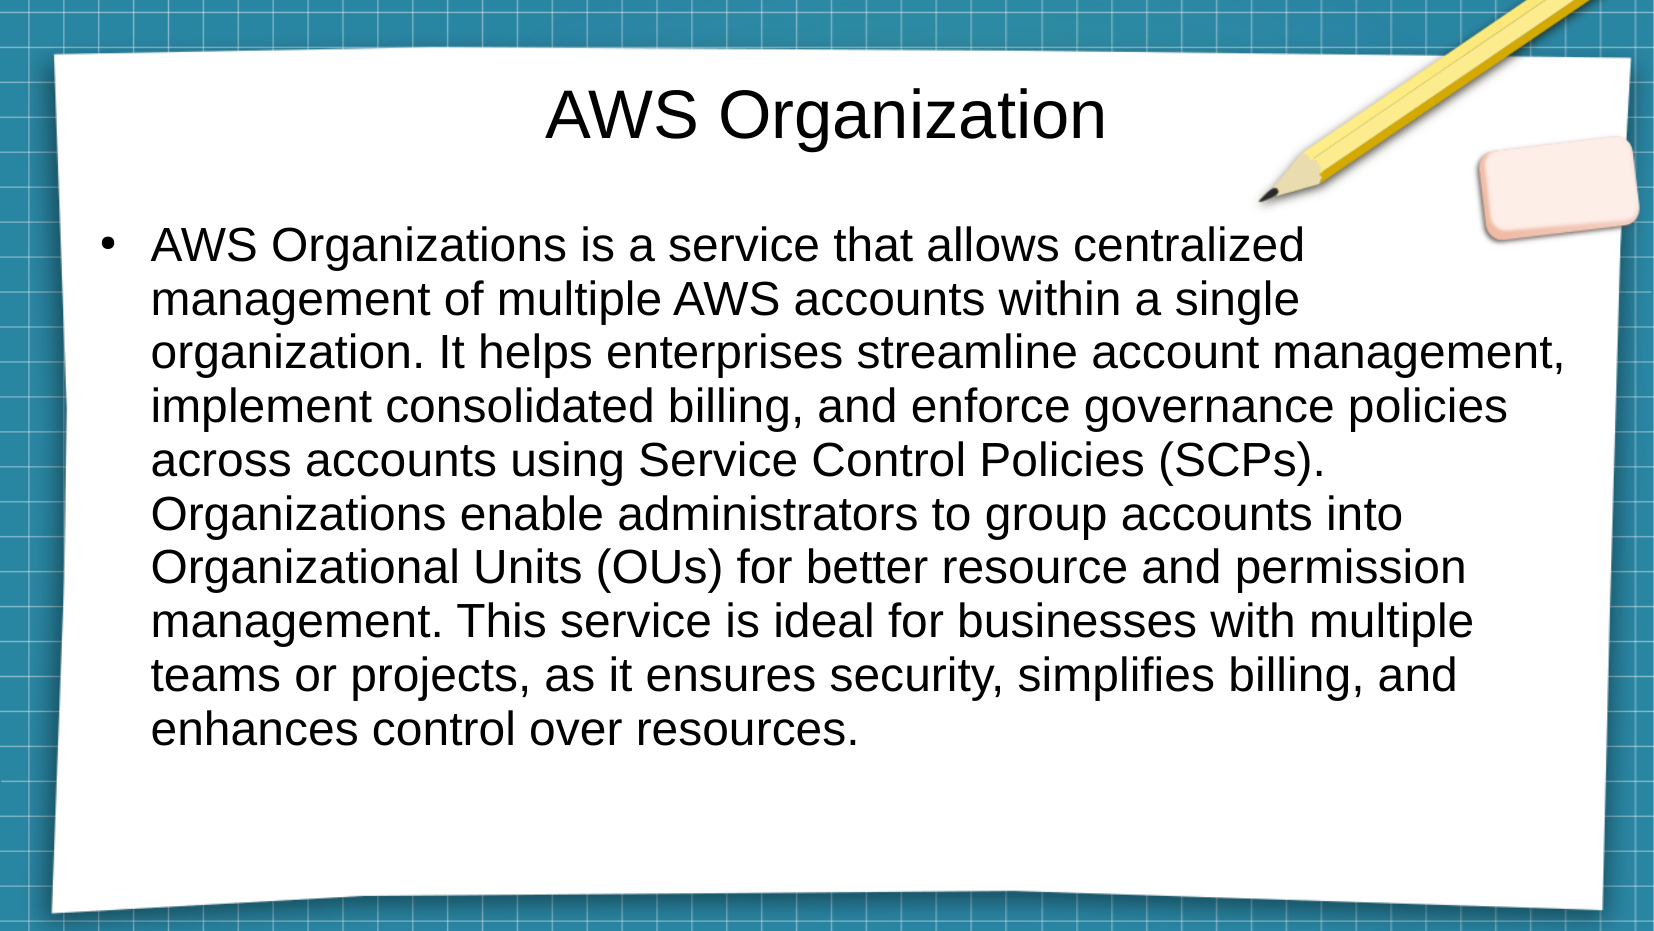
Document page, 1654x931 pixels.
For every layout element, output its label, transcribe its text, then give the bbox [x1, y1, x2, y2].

picture [0, 0, 1654, 931]
list AWS Organizations is a service that allows centralized management of multiple AWS accounts within a single organization. It helps enterprises streamline account management, implement consolidated billing, and enforce governance policies across accounts using Service Control Policies (SCPs). Organizations enable administrators to group accounts into Organizational Units (OUs) for better resource and permission management. This service is ideal for businesses with multiple teams or projects, as it ensures security, simplifies billing, and enhances control over resources. [82, 217, 1571, 758]
title AWS Organization [82, 37, 1571, 193]
